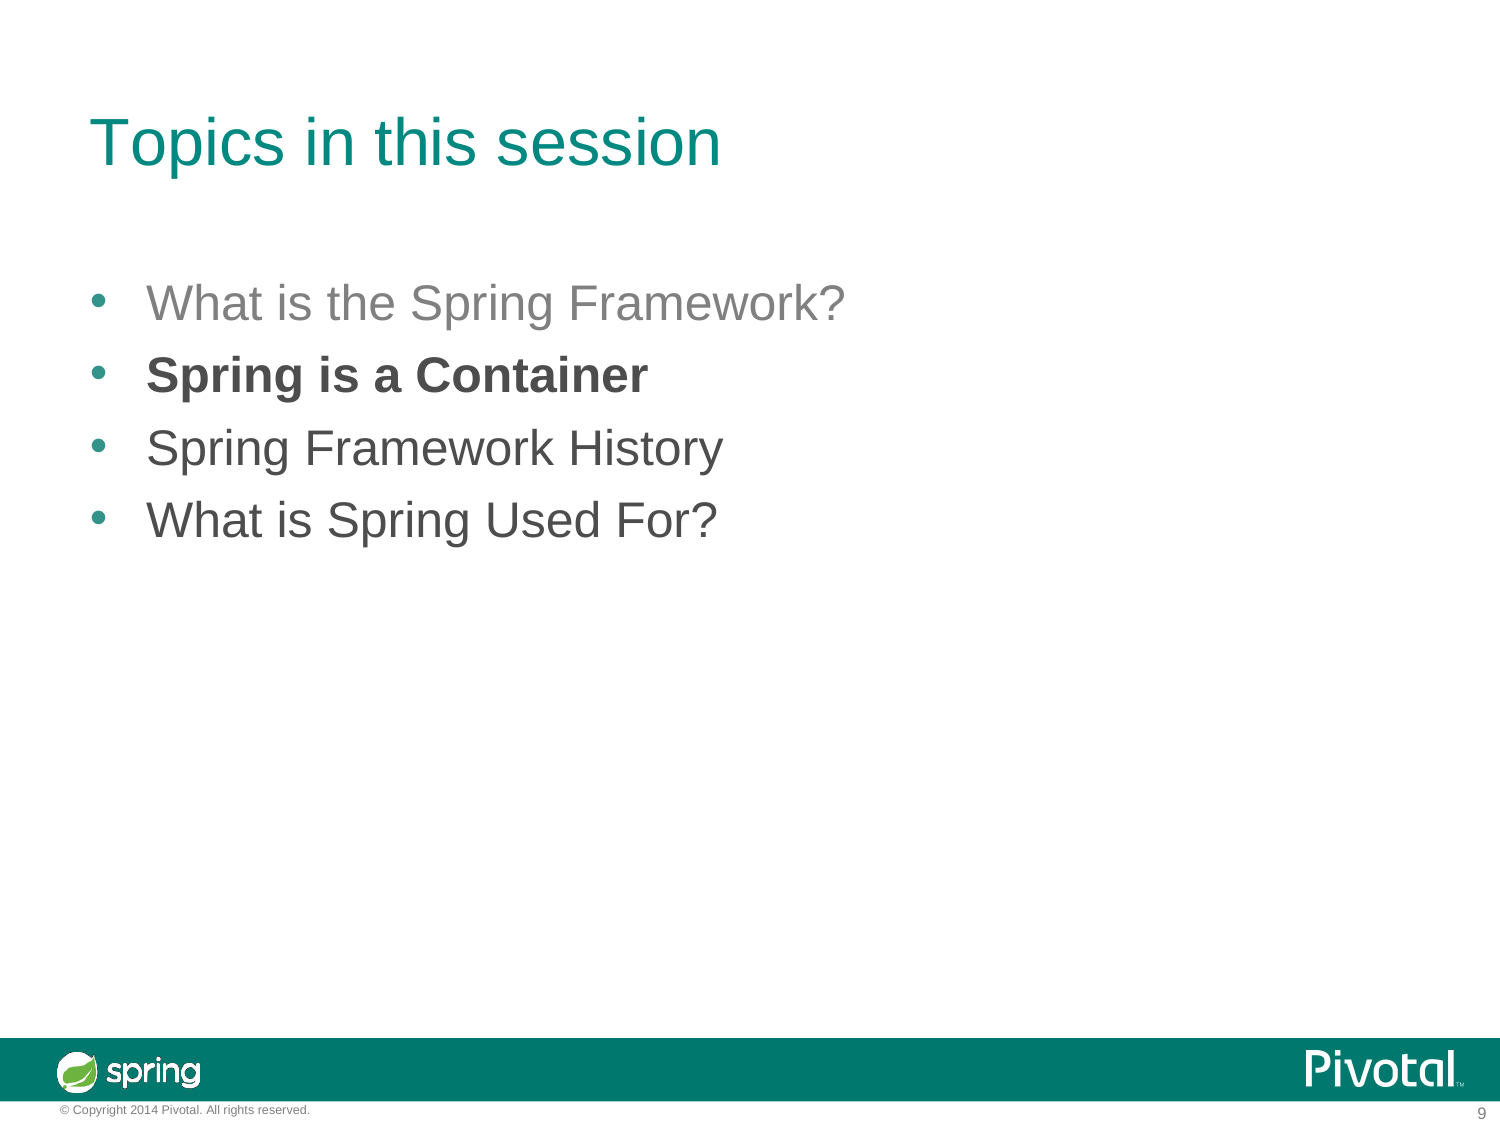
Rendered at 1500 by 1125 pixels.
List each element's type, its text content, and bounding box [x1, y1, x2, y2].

list What is the Spring Framework? Spring is a Container Spring Framework History What is Spring Used For? [75, 262, 1426, 1005]
picture [32, 1041, 210, 1103]
picture [1306, 1050, 1464, 1087]
title Topics in this session [75, 45, 1426, 233]
